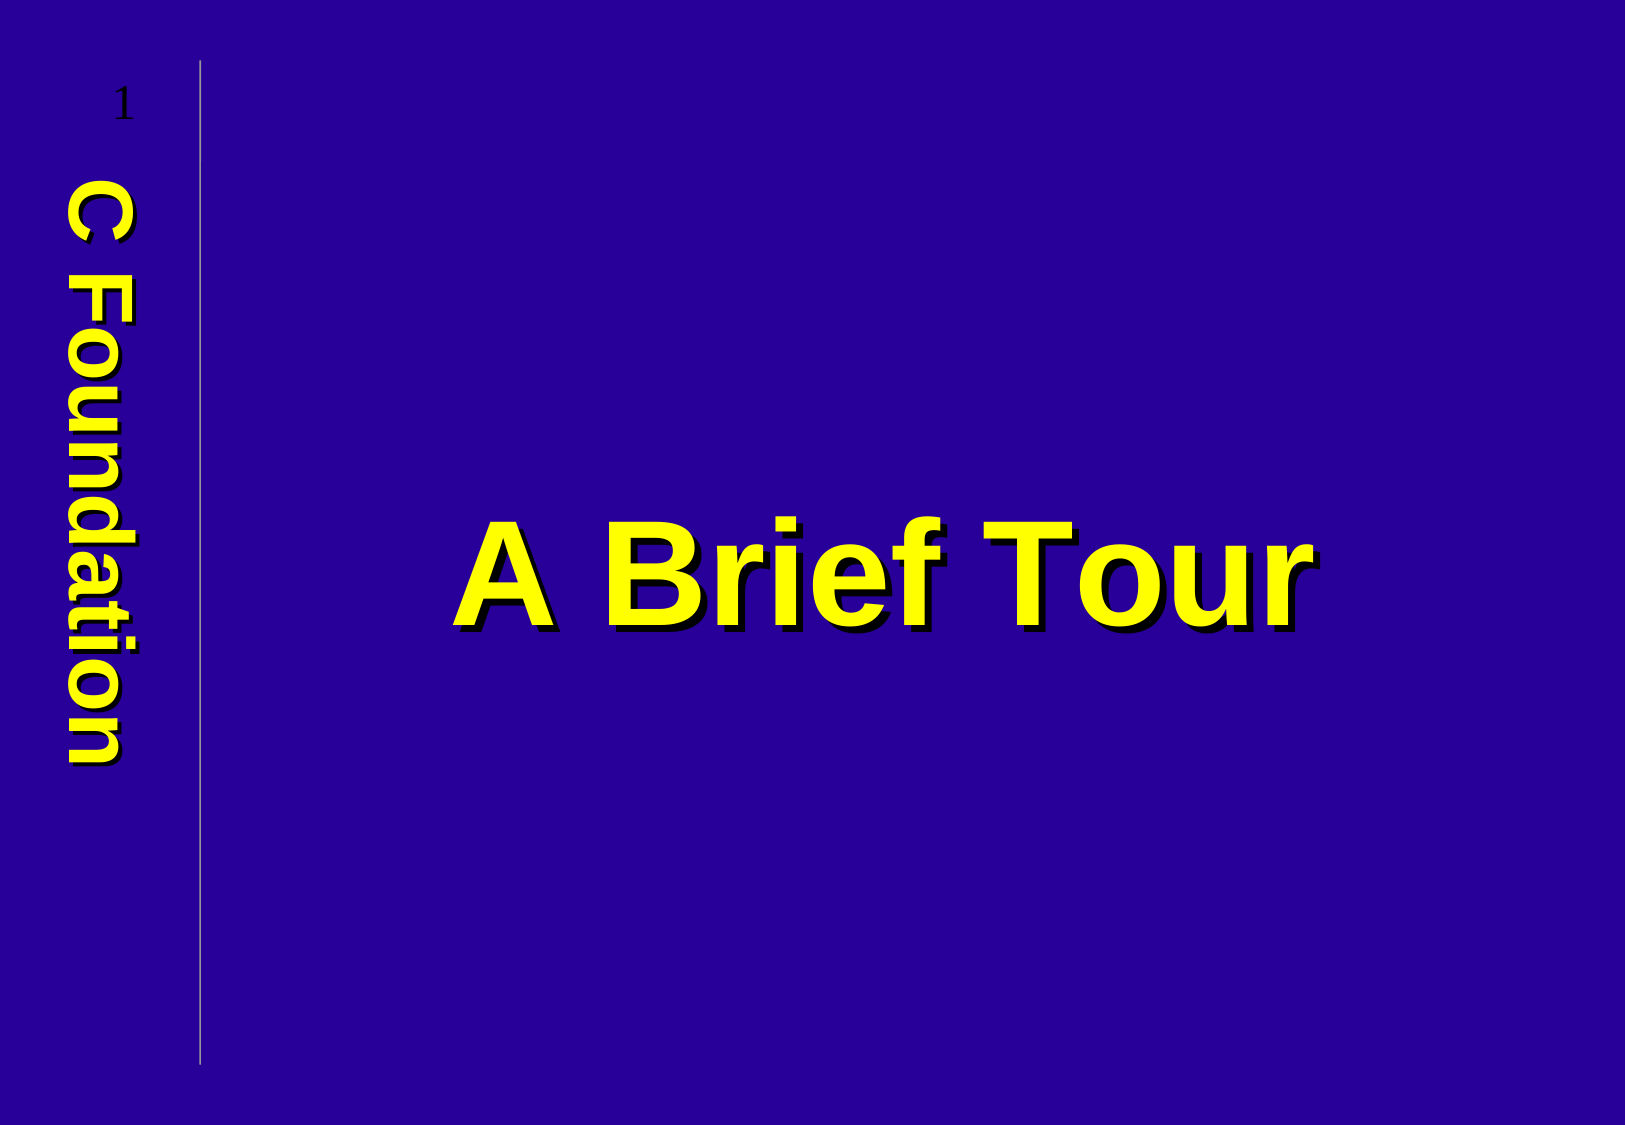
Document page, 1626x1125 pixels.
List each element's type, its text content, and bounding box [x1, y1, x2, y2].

text_box C Foundation [37, 162, 176, 1063]
text_box A Brief Tour [434, 467, 1332, 664]
